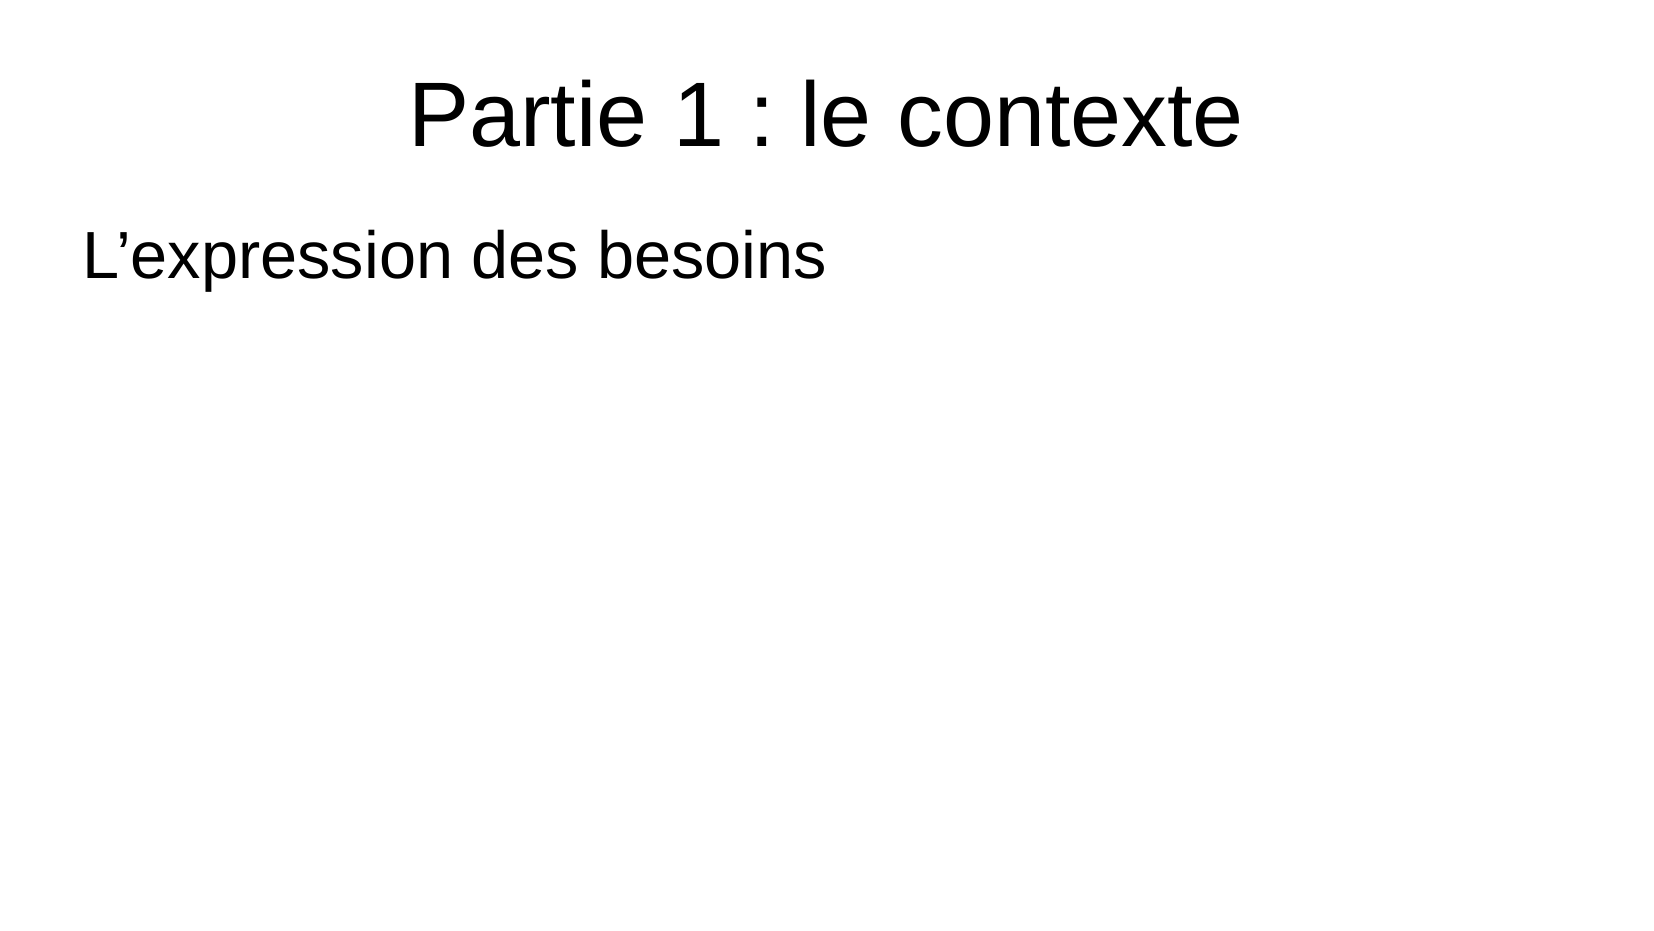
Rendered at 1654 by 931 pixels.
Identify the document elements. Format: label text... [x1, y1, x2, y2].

list L’expression des besoins [82, 217, 1571, 758]
title Partie 1 : le contexte [82, 37, 1571, 193]
